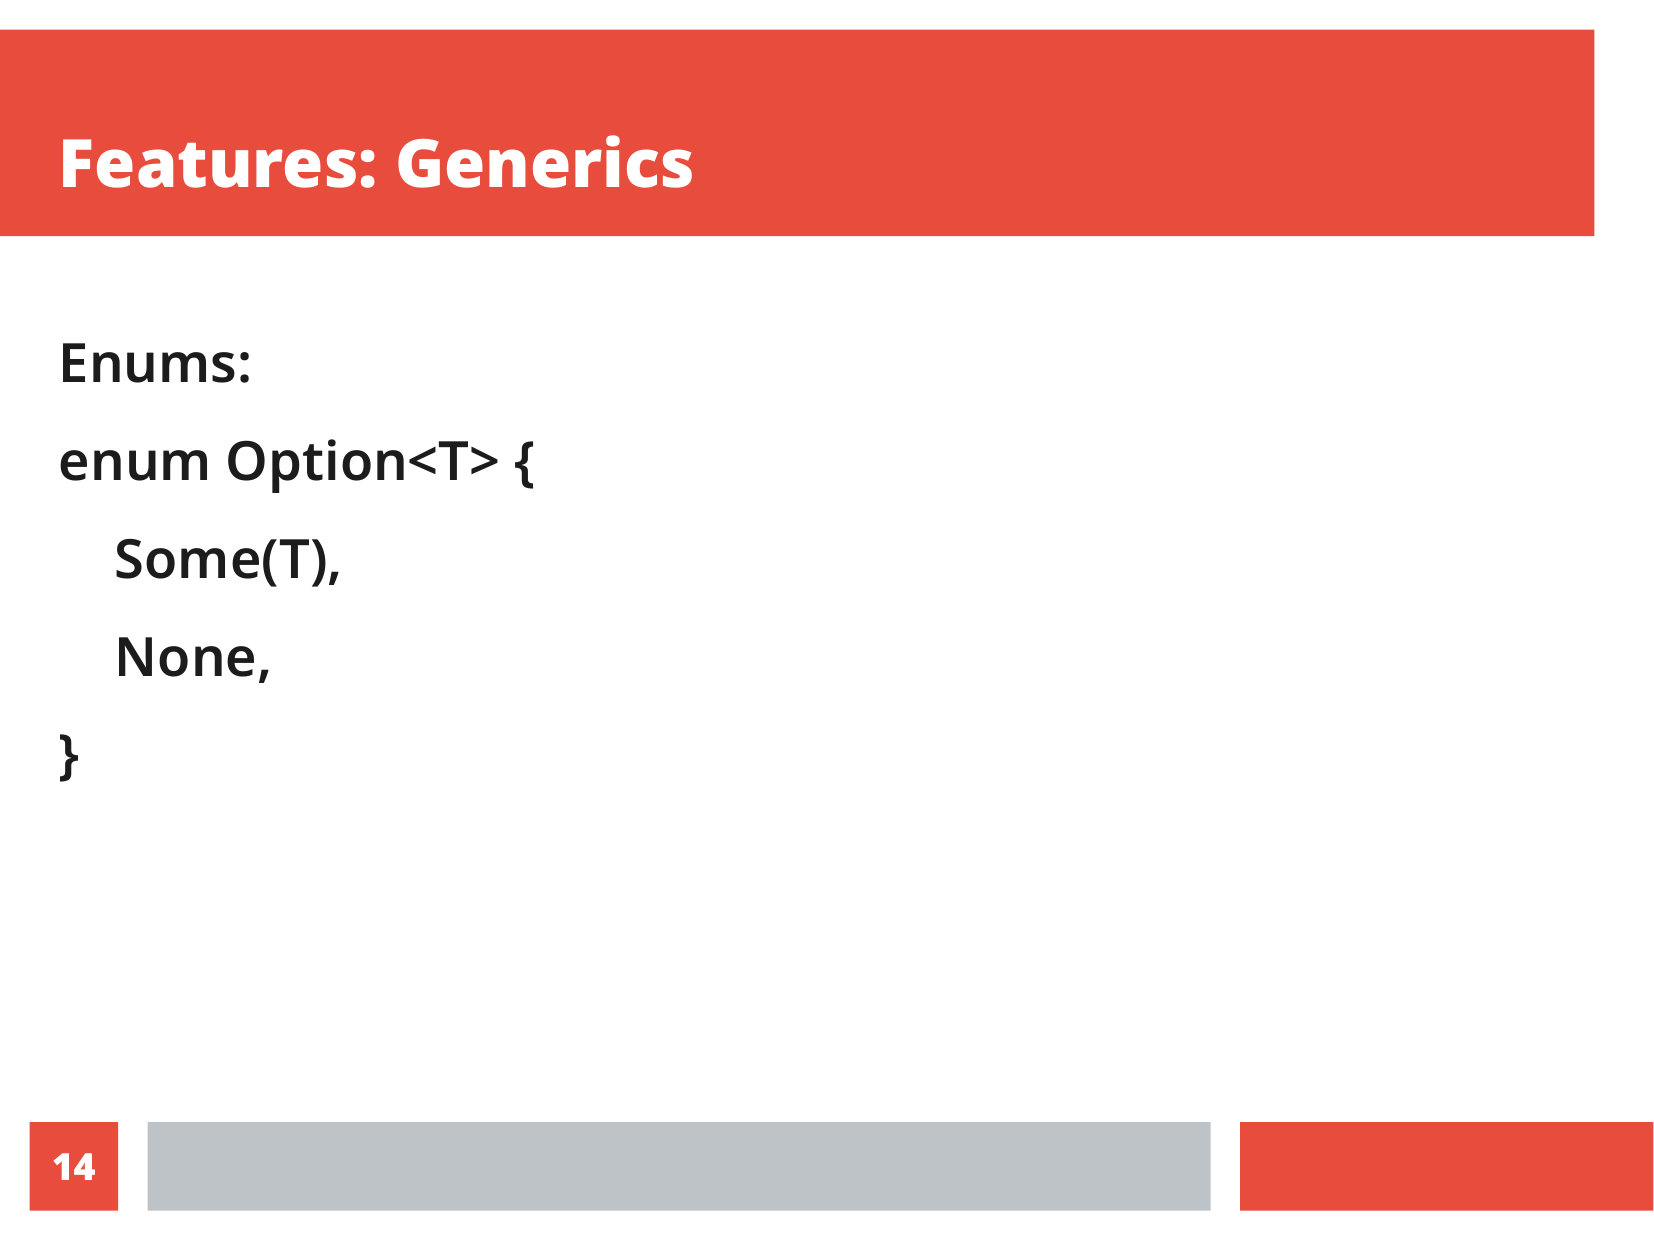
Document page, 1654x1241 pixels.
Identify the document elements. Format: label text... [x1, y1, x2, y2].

list Enums: enum Option<T> { Some(T), None, } [59, 324, 1565, 1093]
title Features: Generics [59, 59, 1595, 207]
